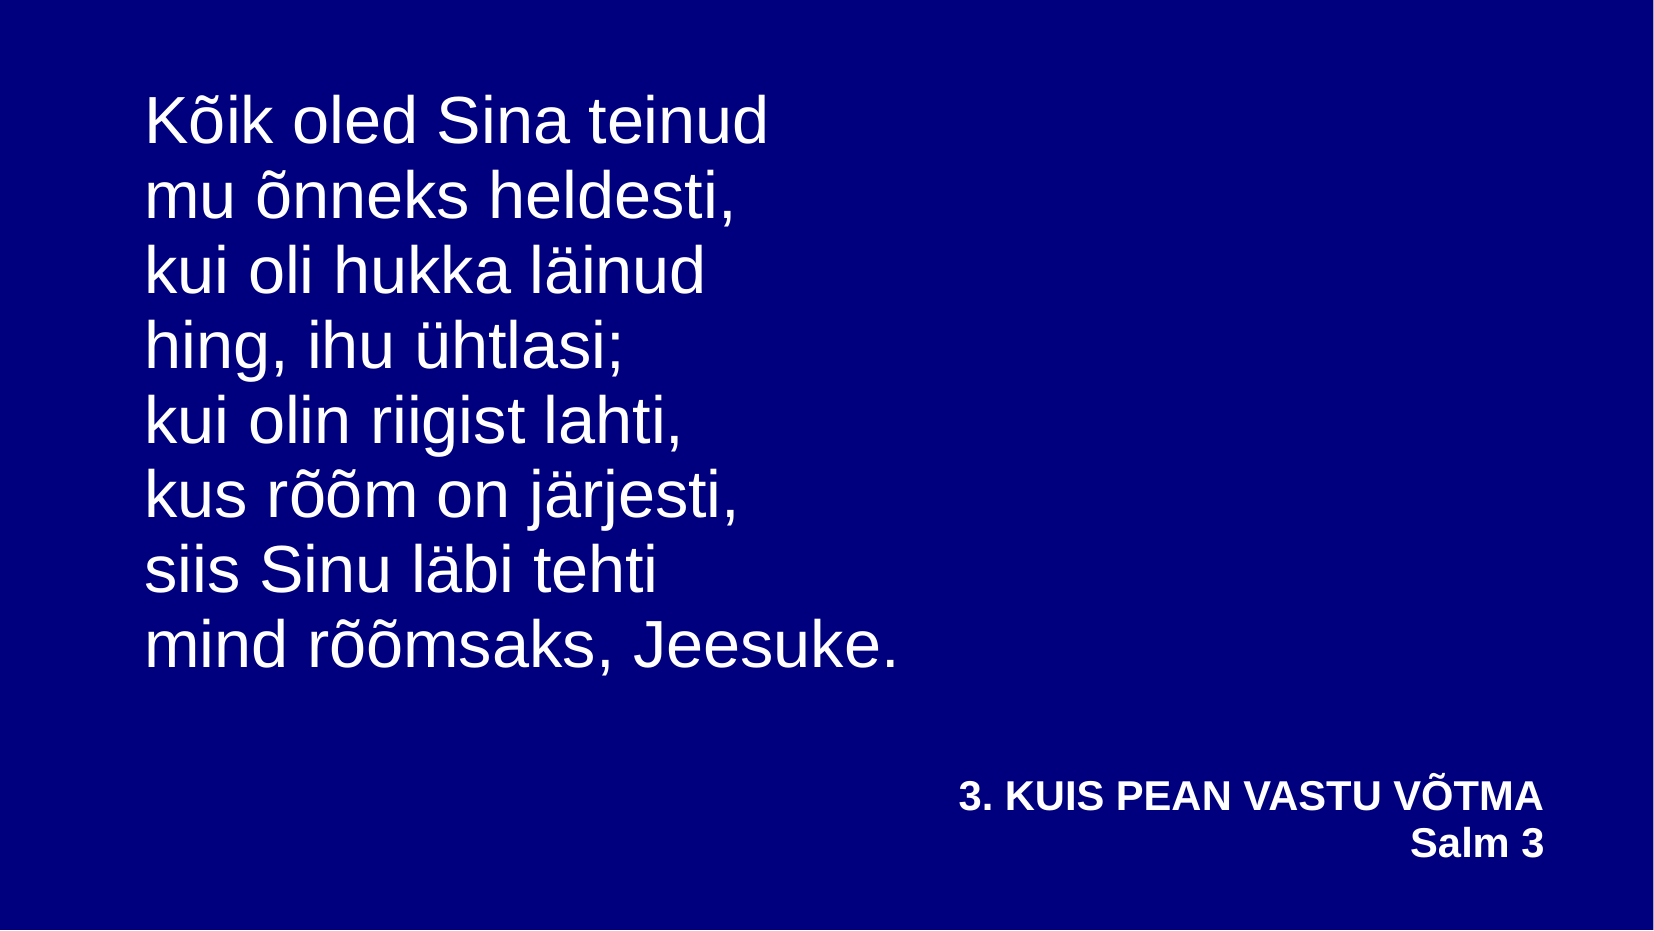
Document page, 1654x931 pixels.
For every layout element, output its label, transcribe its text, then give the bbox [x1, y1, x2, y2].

text_box Kõik oled Sina teinud mu õnneks heldesti, kui oli hukka läinud hing, ihu ühtlasi; kui olin riigist lahti, kus rõõm on järjesti, siis Sinu läbi tehti mind rõõmsaks, Jeesuke. [129, 76, 1530, 765]
text_box 3. KUIS PEAN VASTU VÕTMA Salm 3 [82, 765, 1560, 920]
